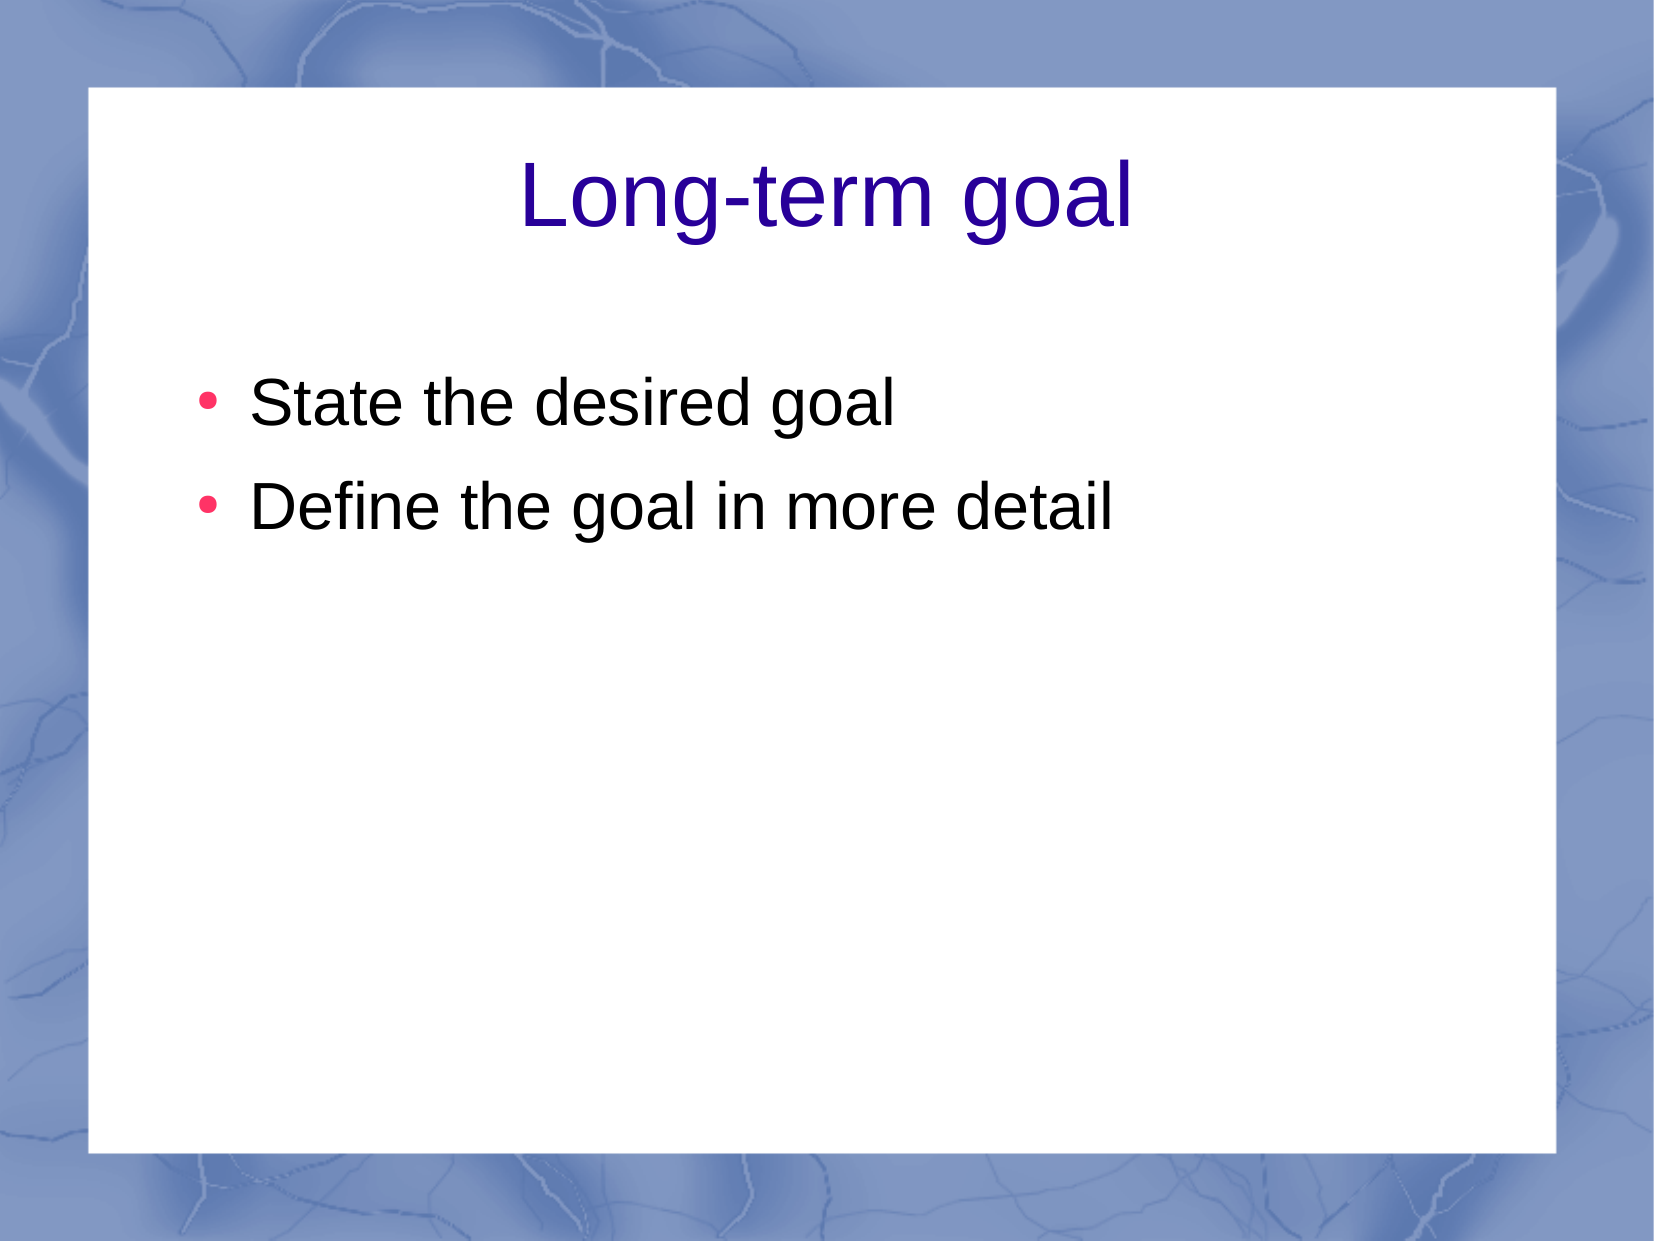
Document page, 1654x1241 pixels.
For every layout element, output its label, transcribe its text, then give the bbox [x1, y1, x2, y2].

list State the desired goal Define the goal in more detail [178, 364, 1570, 1147]
picture [0, 0, 1654, 1241]
title Long-term goal [118, 90, 1536, 298]
